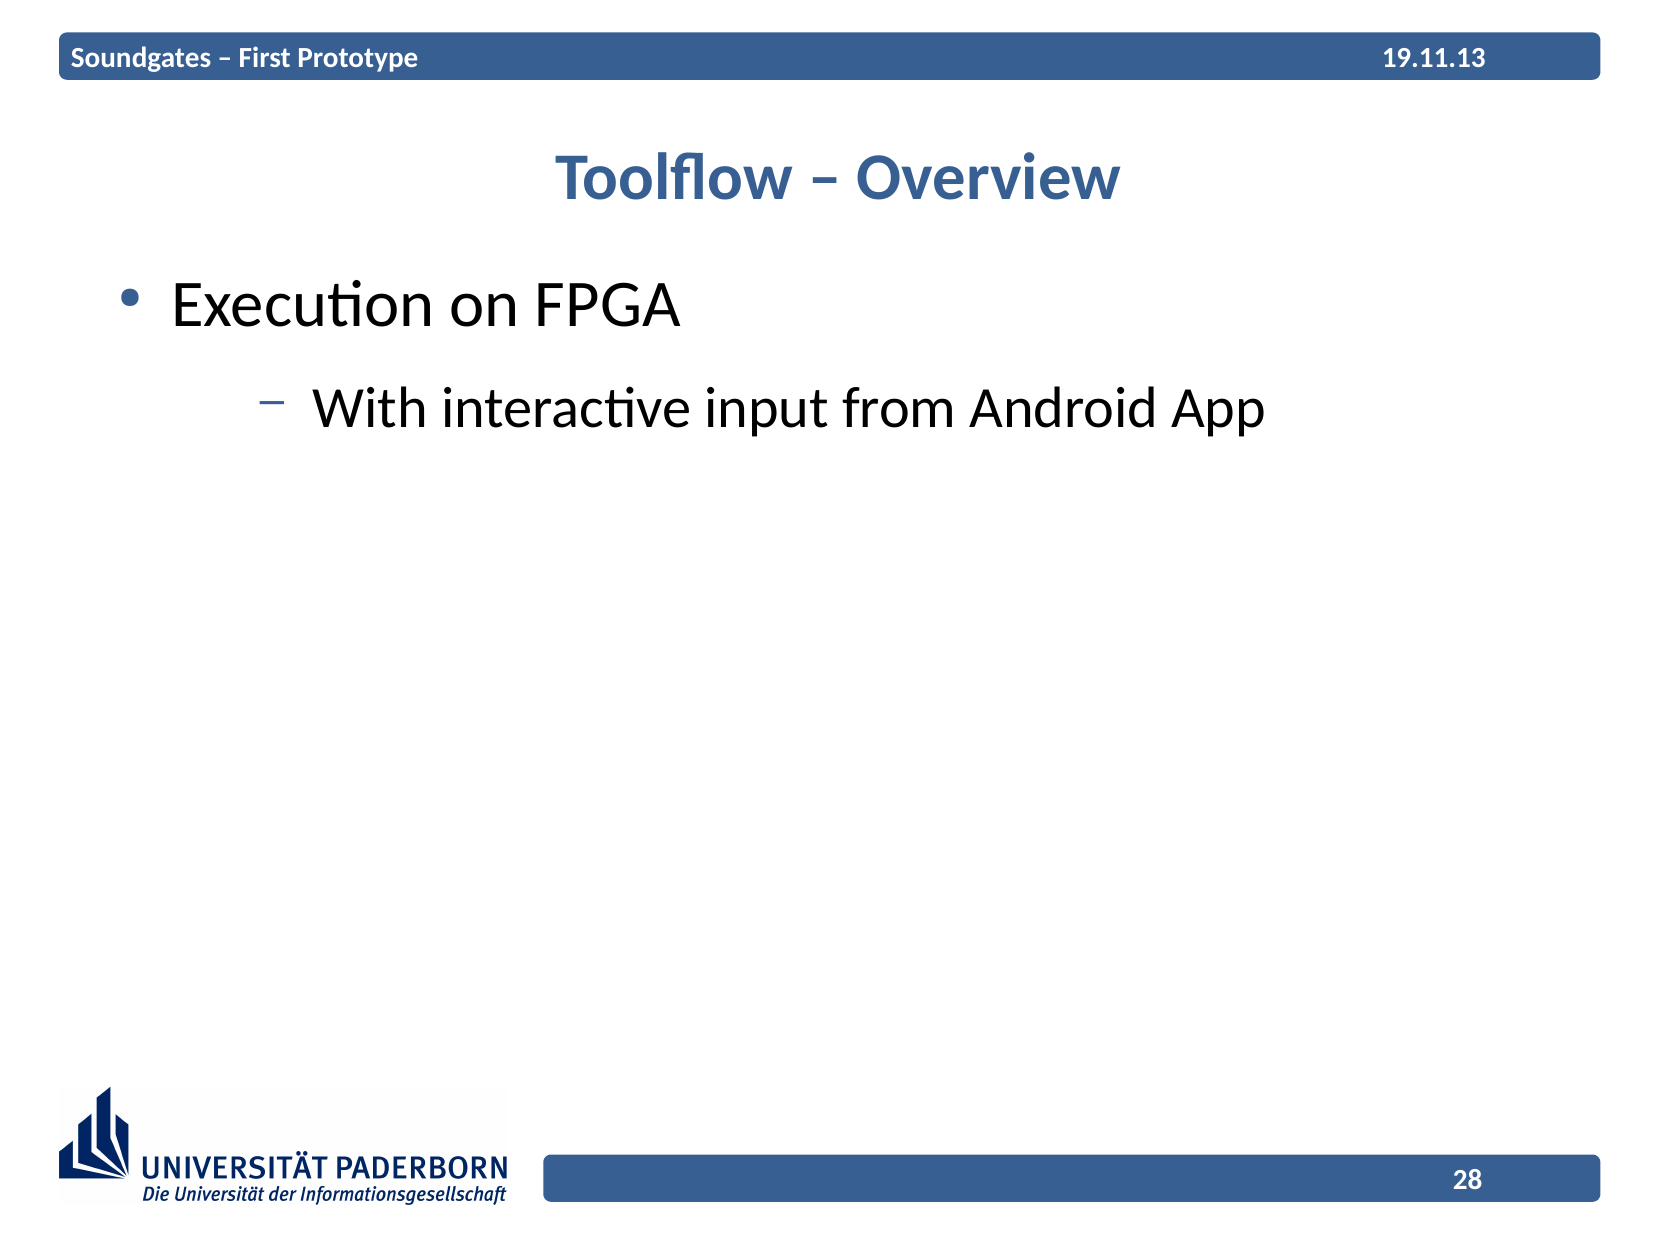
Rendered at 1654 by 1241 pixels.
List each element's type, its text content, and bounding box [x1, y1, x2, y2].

text_box 19.11.13 [1381, 32, 1583, 80]
list Execution on FPGA With interactive input from Android App [82, 259, 1595, 1058]
title Toolflow – Overview [82, 121, 1595, 225]
picture [59, 1086, 507, 1205]
text_box <number> [1452, 1154, 1583, 1202]
text_box Soundgates – First Prototype [70, 32, 1359, 80]
